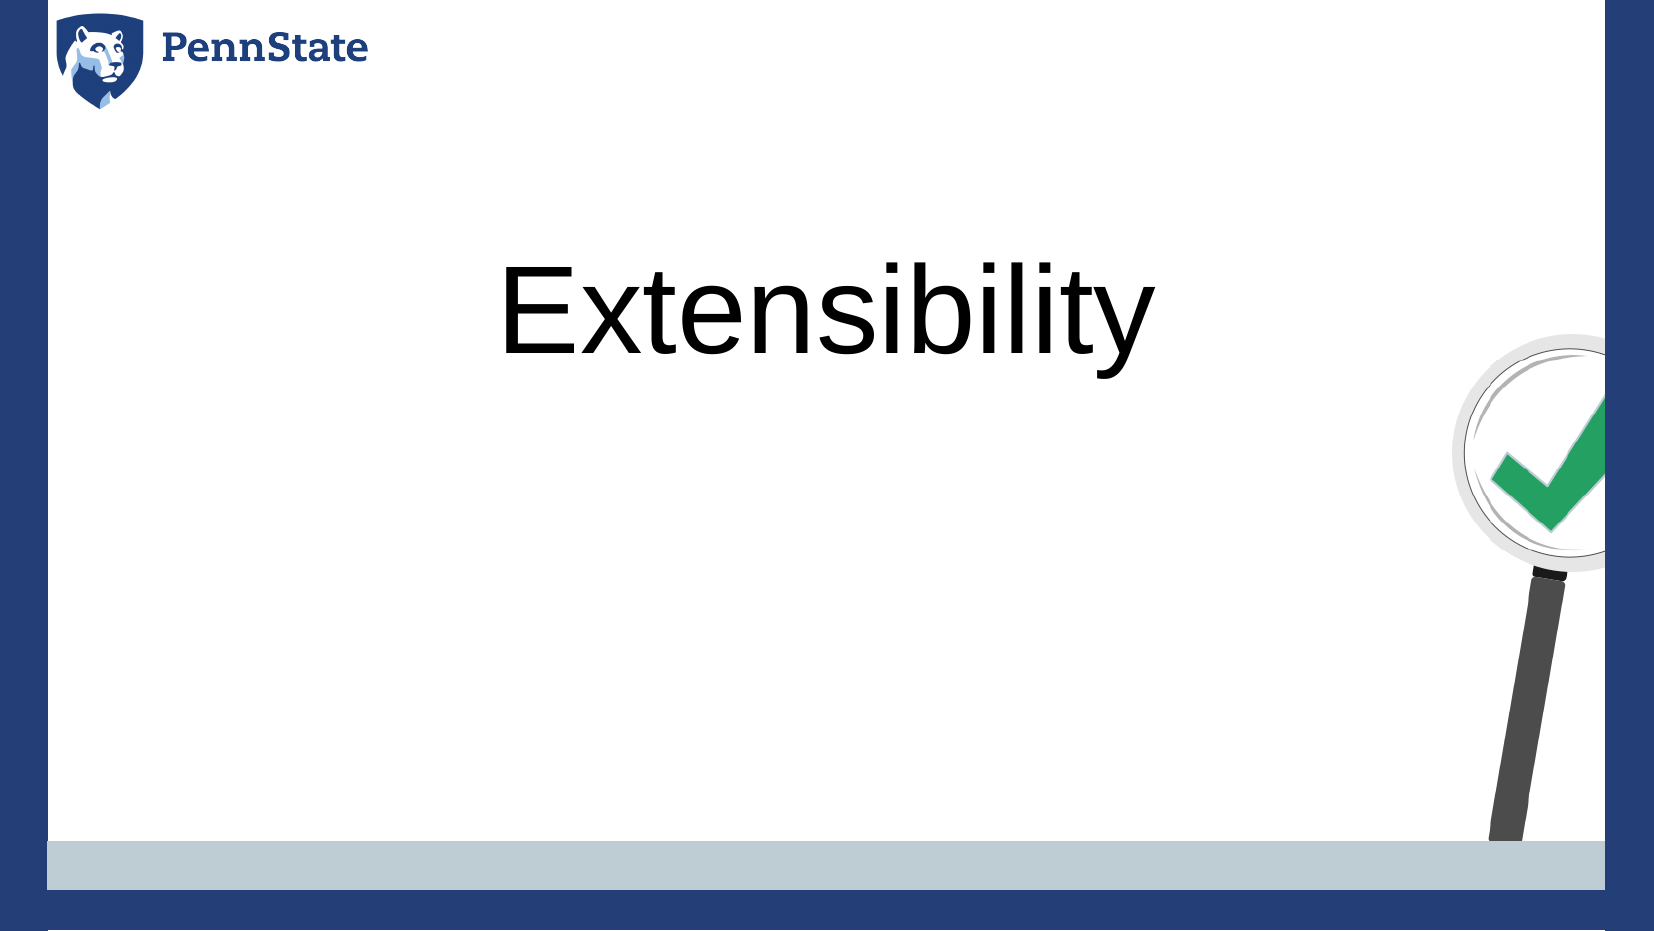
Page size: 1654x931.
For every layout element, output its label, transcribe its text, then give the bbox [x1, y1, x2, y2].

list Extensibility [261, 240, 1393, 436]
picture [48, 0, 411, 152]
picture [1452, 334, 1605, 841]
